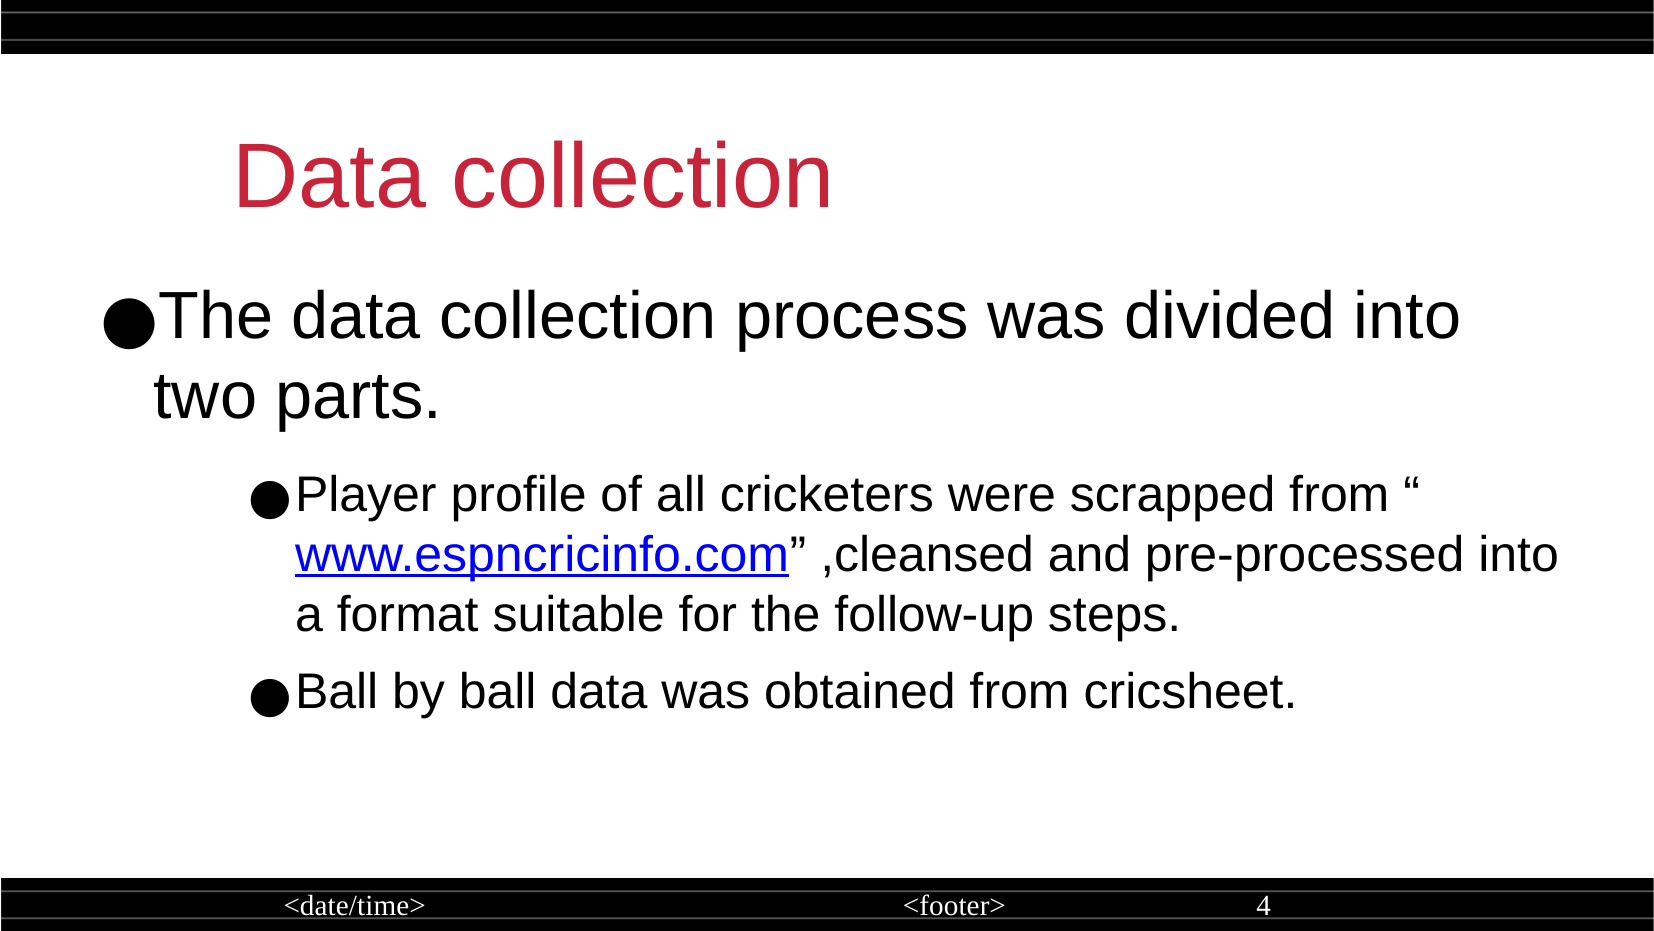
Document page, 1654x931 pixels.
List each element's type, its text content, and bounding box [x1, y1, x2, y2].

text_box The data collection process was divided into two parts. Player profile of all cricketers were scrapped from “www.espncricinfo.com” ,cleansed and pre-processed into a format suitable for the follow-up steps. Ball by ball data was obtained from cricsheet. [82, 271, 1571, 757]
picture [1, 0, 1654, 54]
text_box Data collection [82, 92, 1571, 248]
picture [1, 878, 1654, 931]
